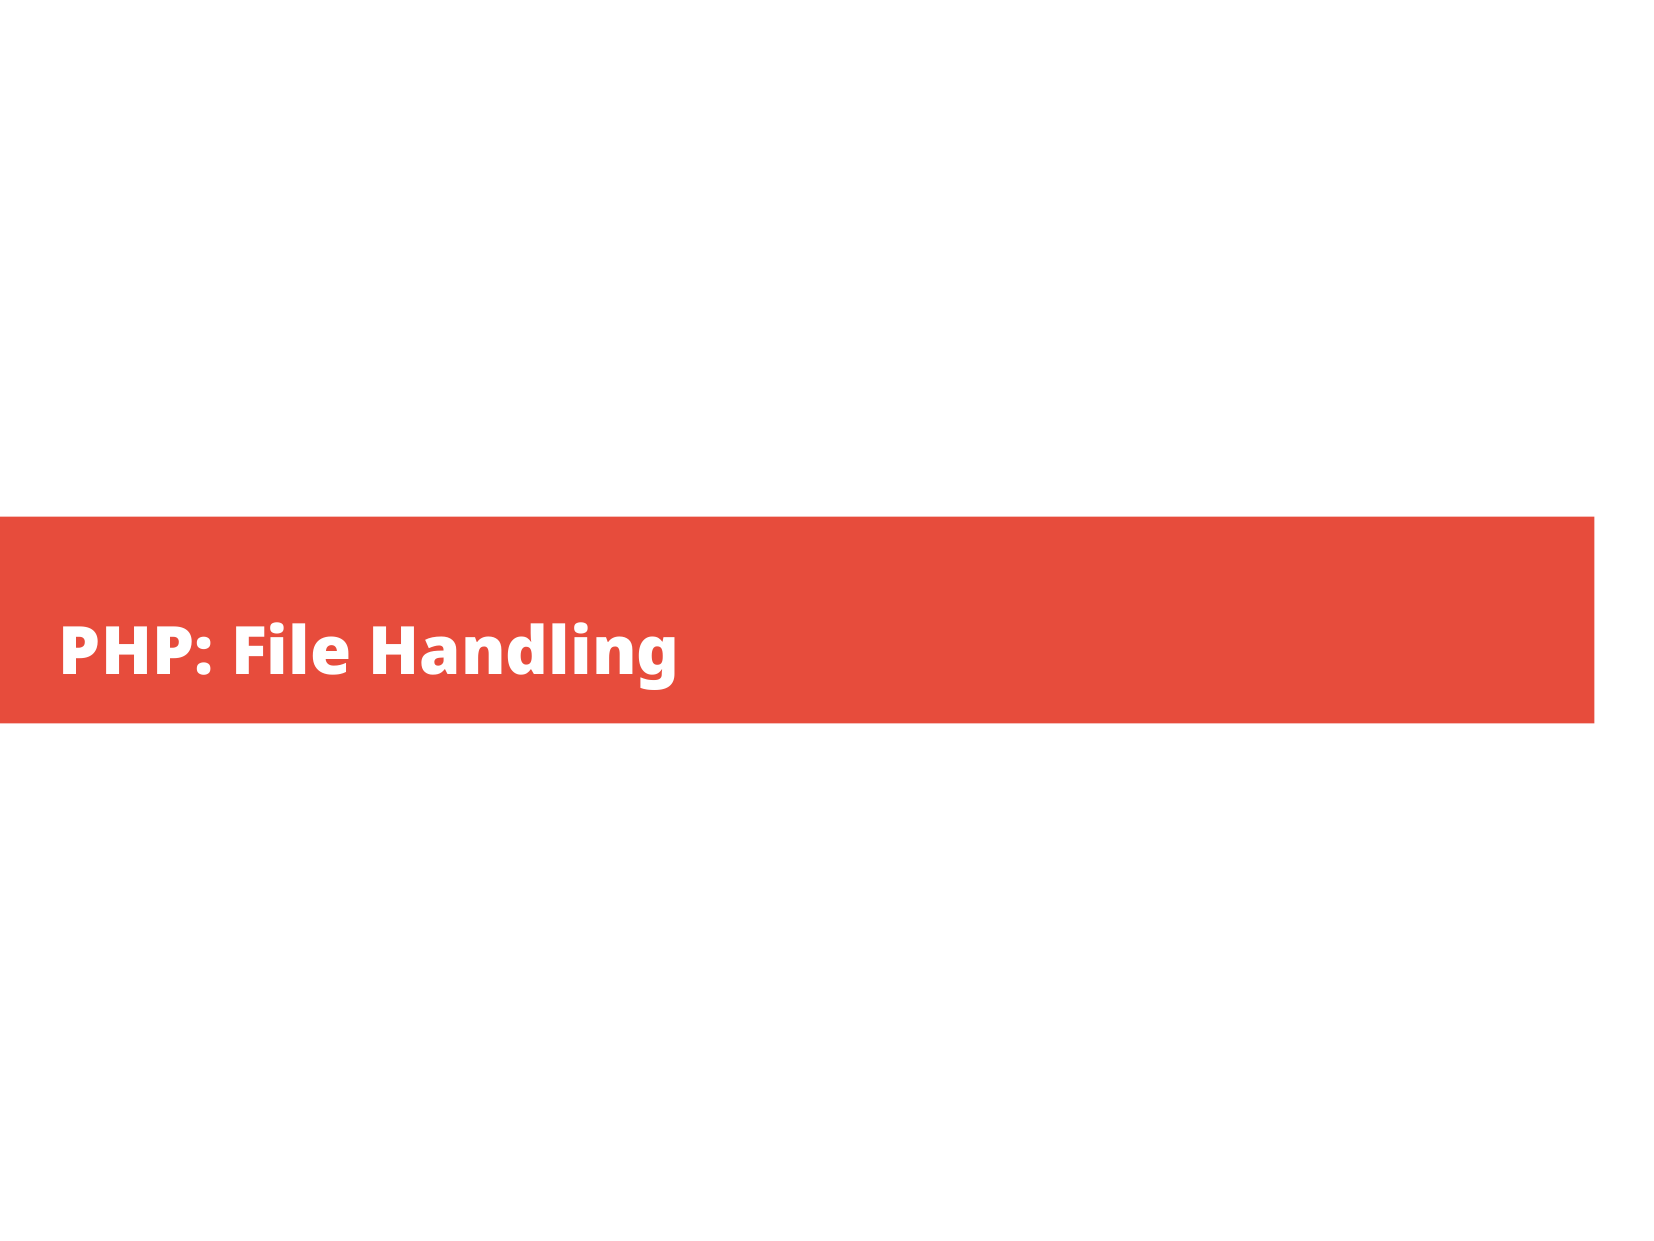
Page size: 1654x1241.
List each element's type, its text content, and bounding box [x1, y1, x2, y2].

title PHP: File Handling [59, 546, 1595, 694]
